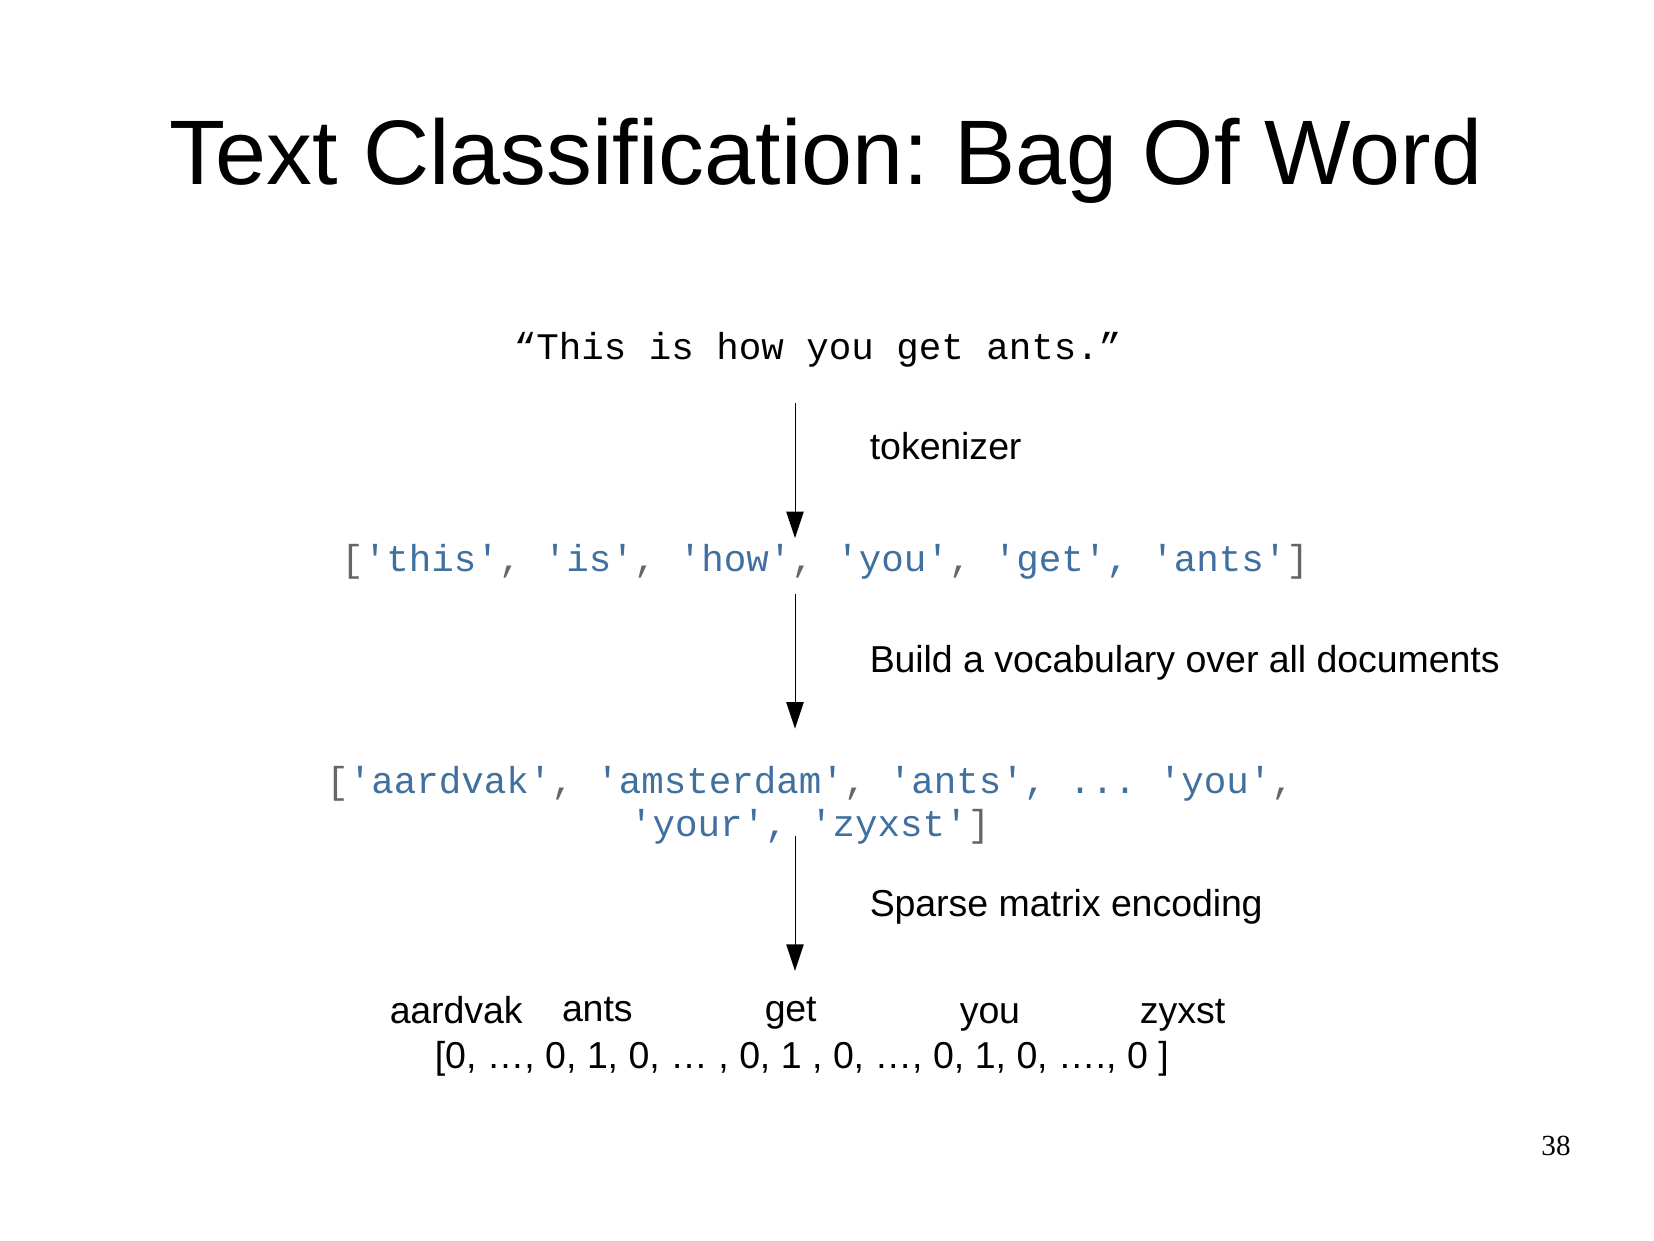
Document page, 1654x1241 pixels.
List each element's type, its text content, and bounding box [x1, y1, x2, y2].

text_box tokenizer [855, 418, 1111, 476]
text_box ants [547, 980, 698, 1041]
text_box Build a vocabulary over all documents [855, 630, 1561, 730]
title Text Classification: Bag Of Word [82, 49, 1571, 257]
text_box zyxst [1125, 981, 1261, 1039]
text_box get [750, 979, 871, 1066]
text_box ['aardvak', 'amsterdam', 'ants', ... 'you', 'your', 'zyxst'] [300, 762, 1321, 849]
text_box ['this', 'is', 'how', 'you', 'get', 'ants'] [315, 540, 1336, 584]
text_box aardvak [375, 981, 541, 1039]
text_box Sparse matrix encoding [855, 849, 1321, 933]
text_box you [945, 981, 1125, 1039]
text_box [0, …, 0, 1, 0, … , 0, 1 , 0, …, 0, 1, 0, …., 0 ] [420, 1026, 1186, 1084]
text_box “This is how you get ants.” [465, 328, 1171, 372]
